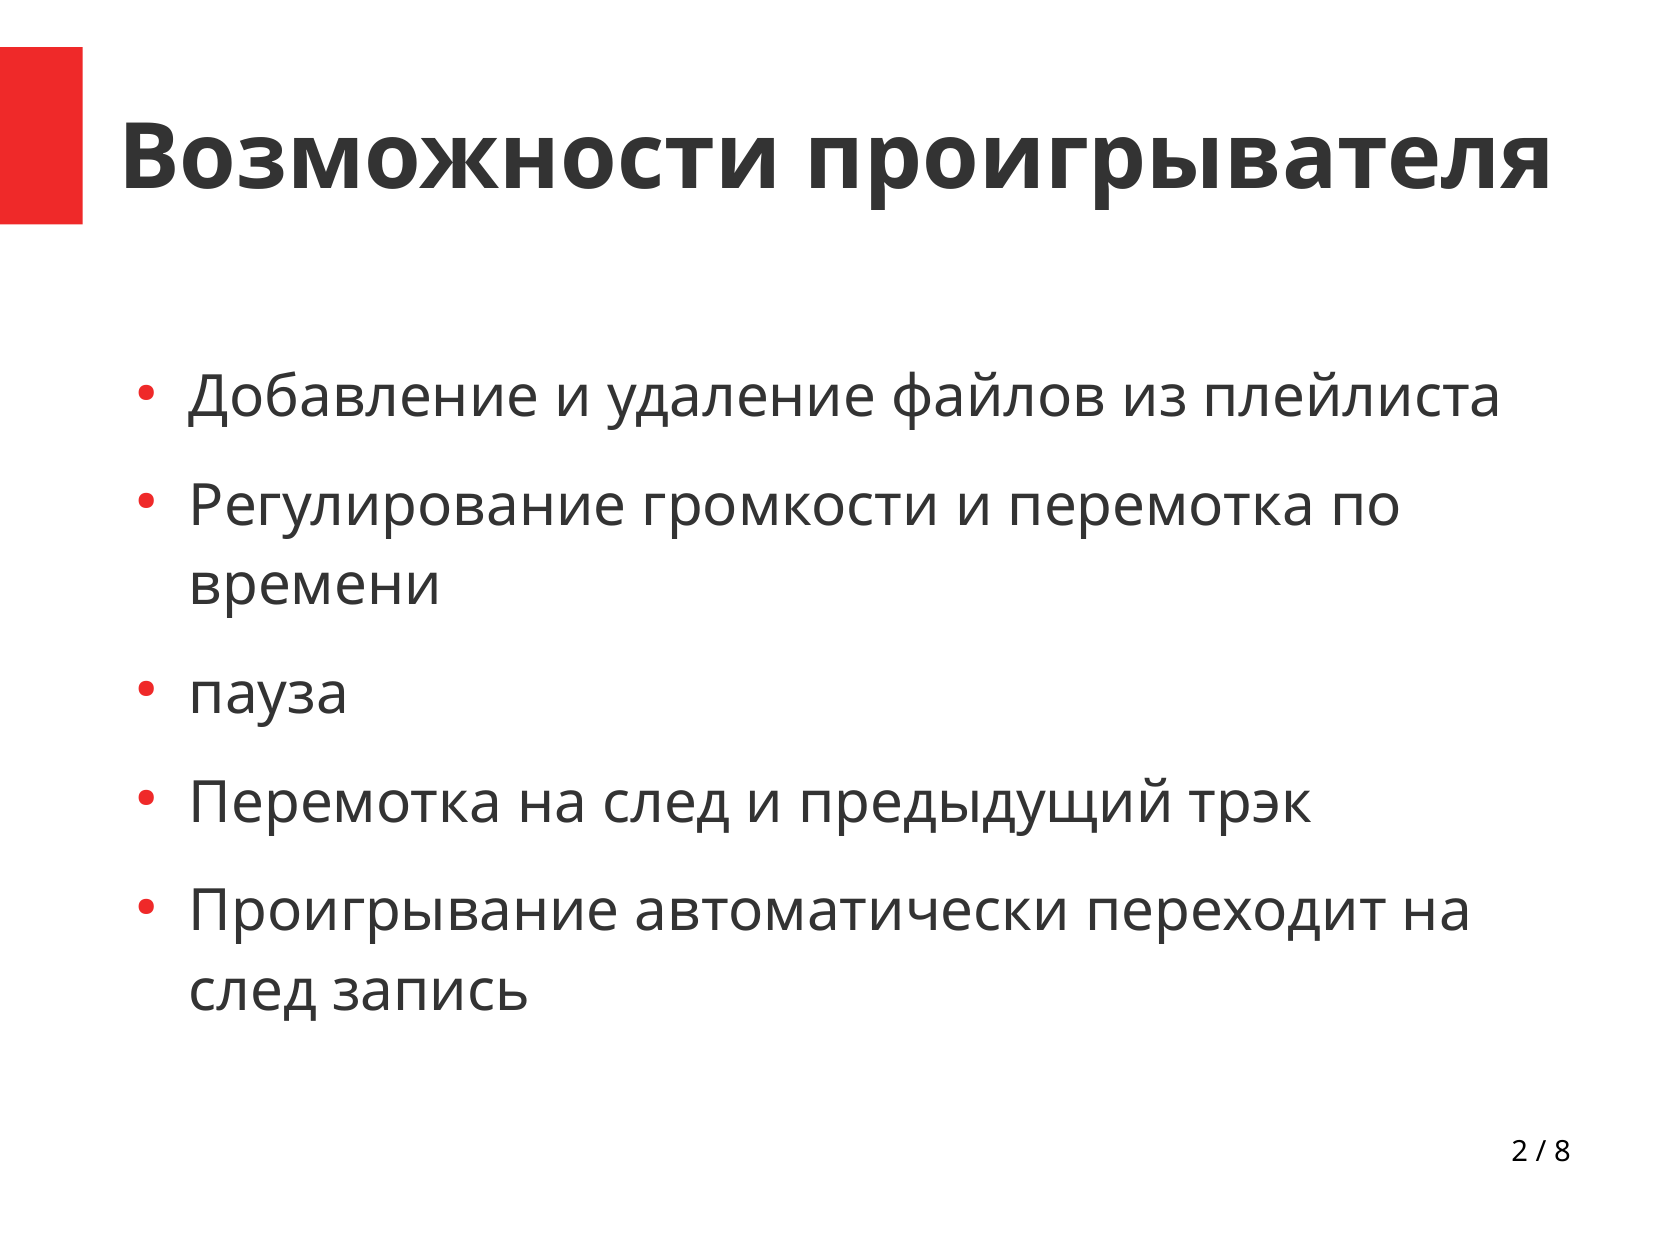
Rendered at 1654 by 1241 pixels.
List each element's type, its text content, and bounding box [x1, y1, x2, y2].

list Добавление и удаление файлов из плейлиста Регулирование громкости и перемотка по времени пауза Перемотка на след и предыдущий трэк Проигрывание автоматически переходит на след запись [118, 354, 1536, 1074]
title Возможности проигрывателя [118, 49, 1571, 257]
